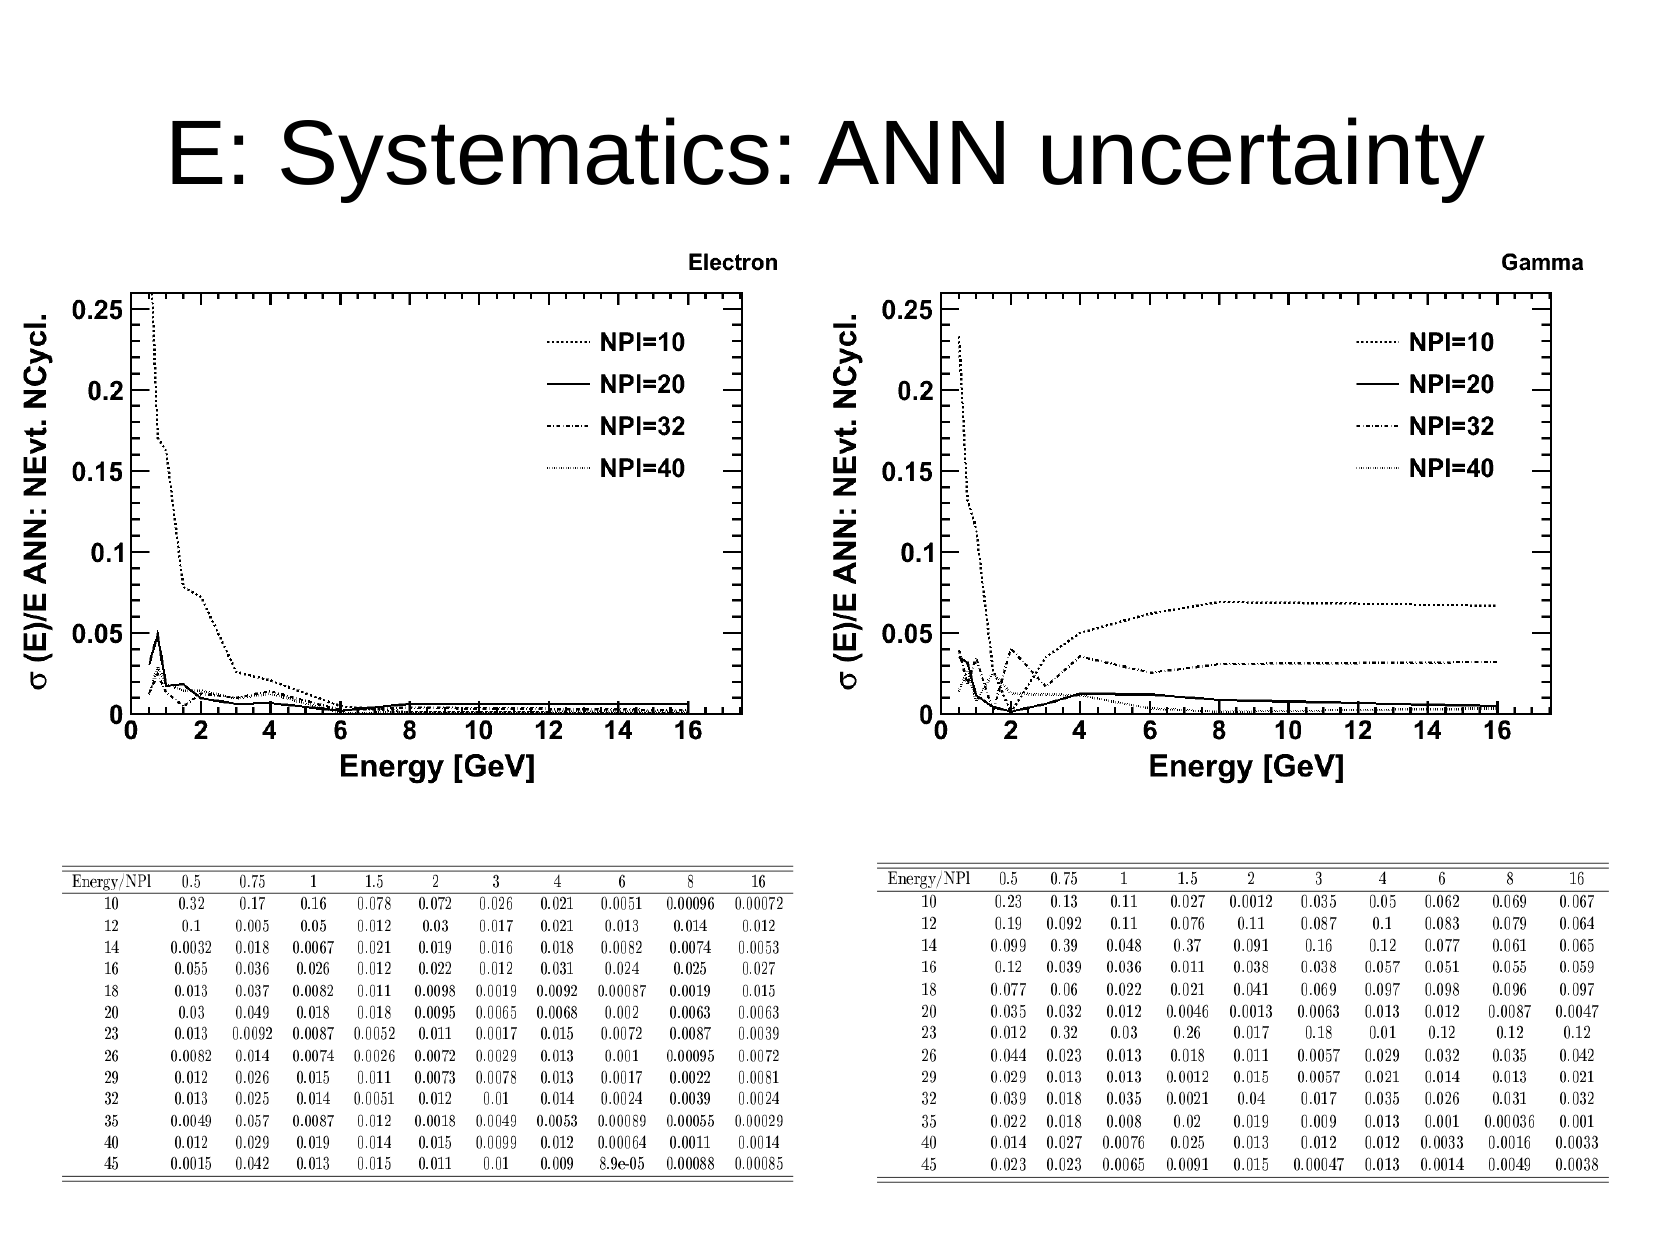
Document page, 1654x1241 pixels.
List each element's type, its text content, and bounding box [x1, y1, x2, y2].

picture [57, 856, 798, 1188]
picture [9, 236, 1632, 798]
picture [872, 856, 1613, 1188]
title E: Systematics: ANN uncertainty [82, 49, 1571, 236]
